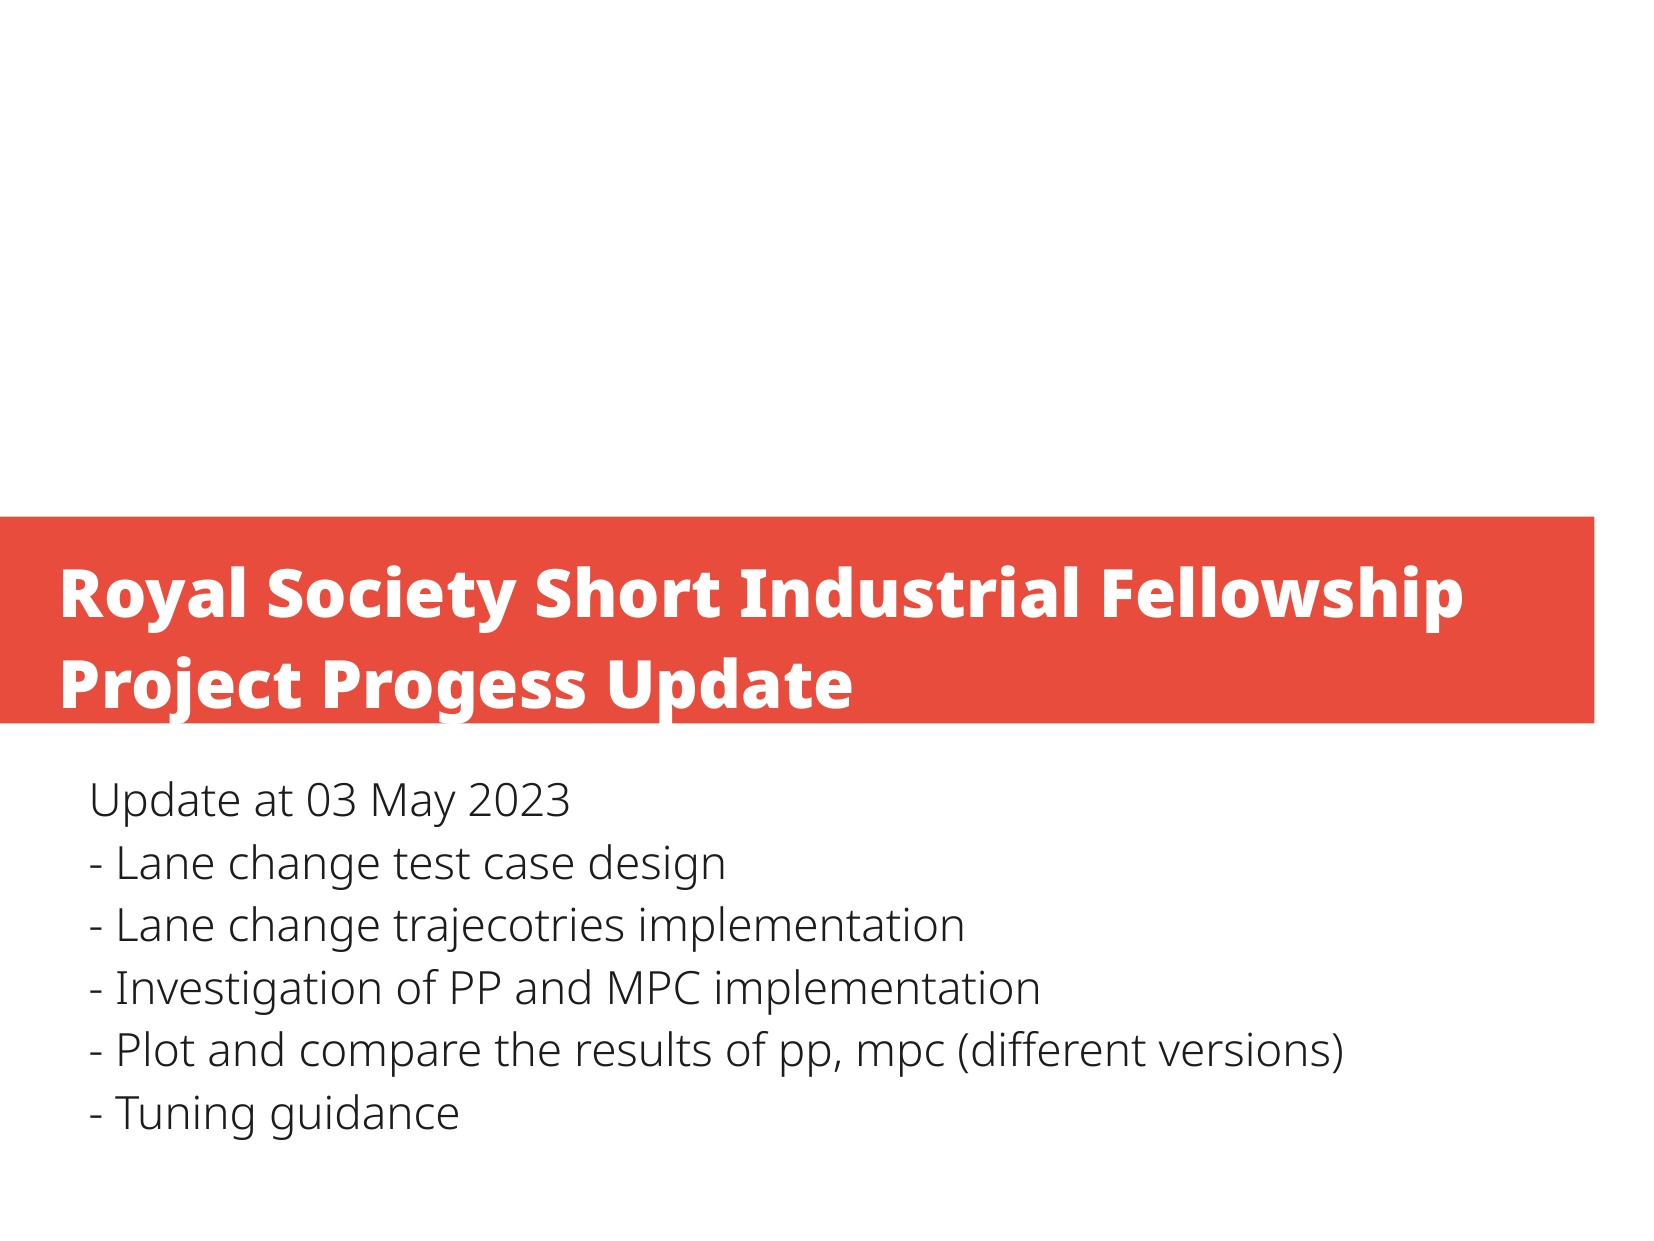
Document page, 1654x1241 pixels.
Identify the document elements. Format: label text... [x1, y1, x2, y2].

subtitle Update at 03 May 2023 - Lane change test case design - Lane change trajecotries implementation - Investigation of PP and MPC implementation - Plot and compare the results of pp, mpc (different versions) - Tuning guidance [88, 767, 1595, 1182]
title Royal Society Short Industrial Fellowship Project Progess Update [59, 546, 1595, 694]
